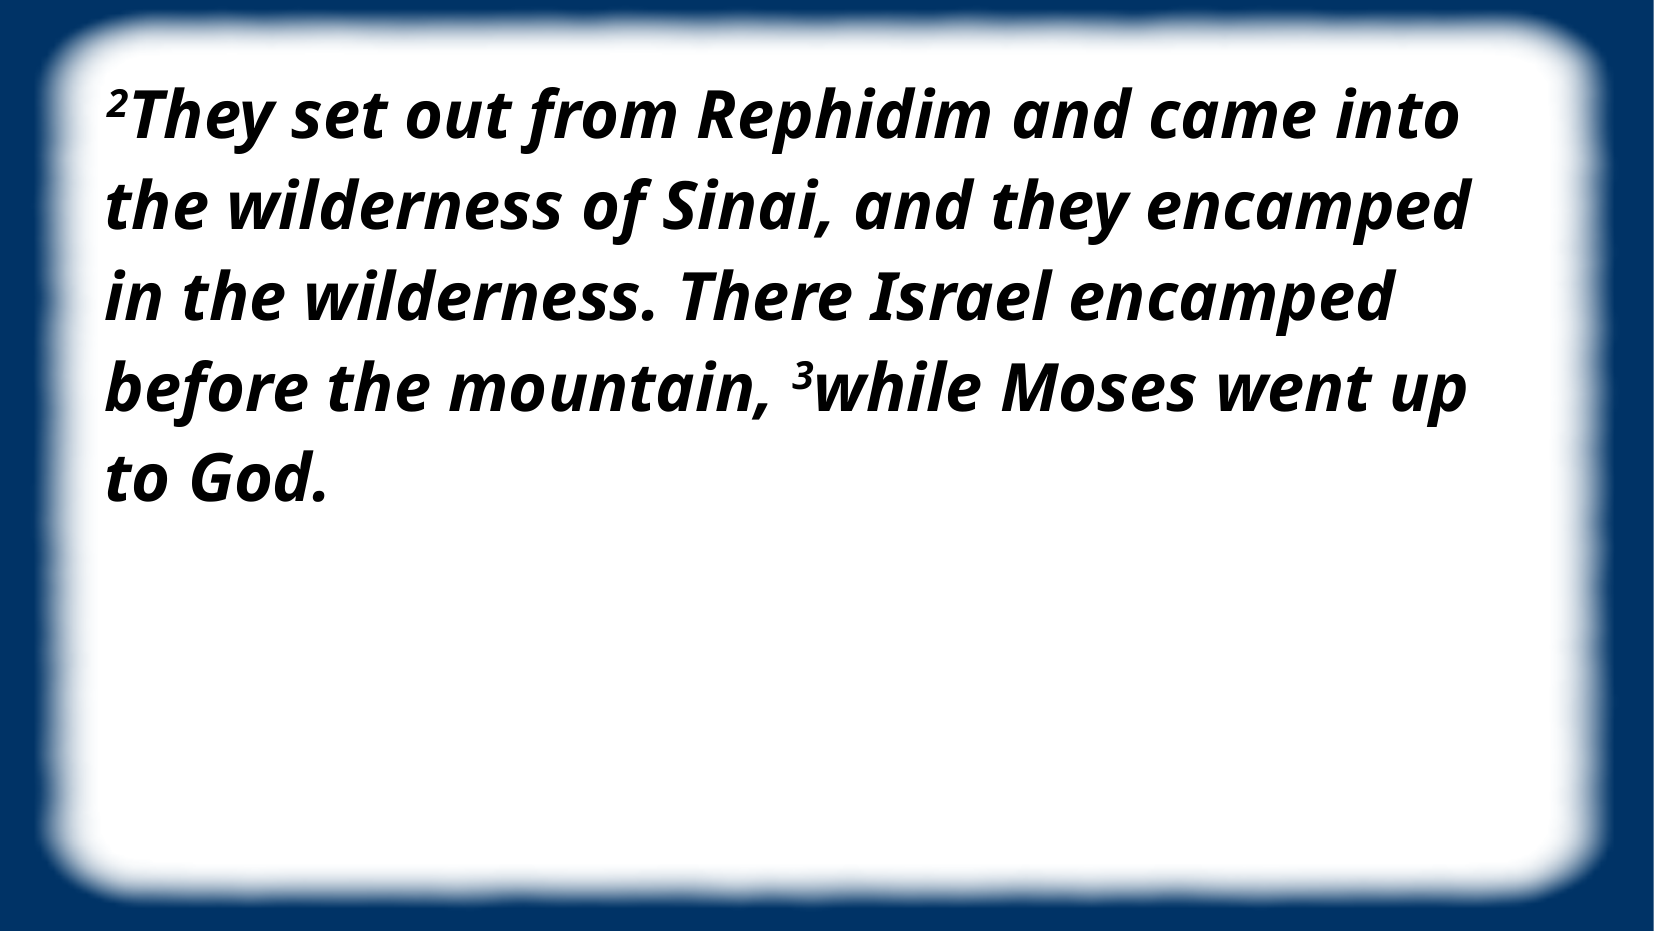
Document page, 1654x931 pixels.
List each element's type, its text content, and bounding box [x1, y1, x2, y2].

picture [0, 0, 1654, 931]
text_box 2They set out from Rephidim and came into the wilderness of Sinai, and they encamped in the wilderness. There Israel encamped before the mountain, 3while Moses went up to God. [90, 60, 1546, 430]
